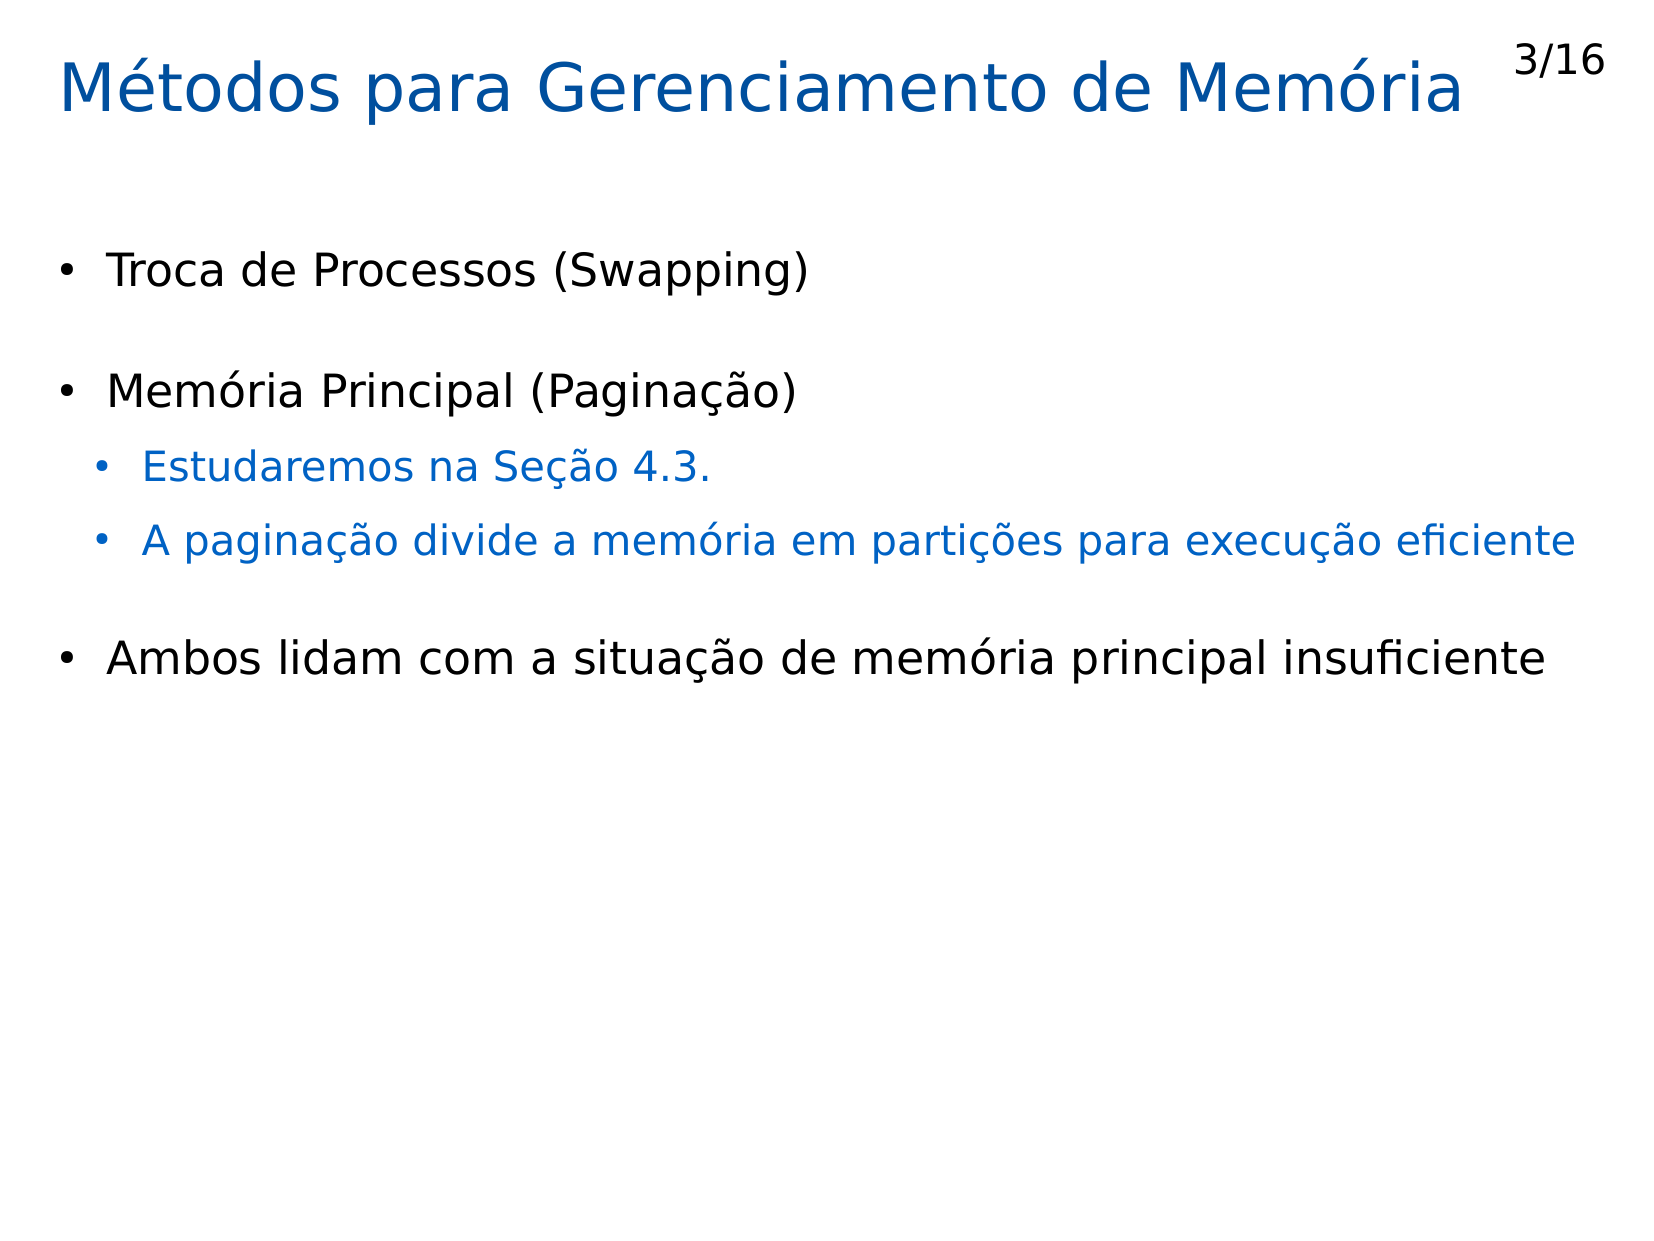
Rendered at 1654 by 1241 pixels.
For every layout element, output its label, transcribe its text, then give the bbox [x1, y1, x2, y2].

title Métodos para Gerenciamento de Memória [59, 29, 1506, 148]
list Troca de Processos (Swapping) Memória Principal (Paginação) Estudaremos na Seção 4.3. A paginação divide a memória em partições para execução eficiente Ambos lidam com a situação de memória principal insuficiente [59, 236, 1595, 1211]
